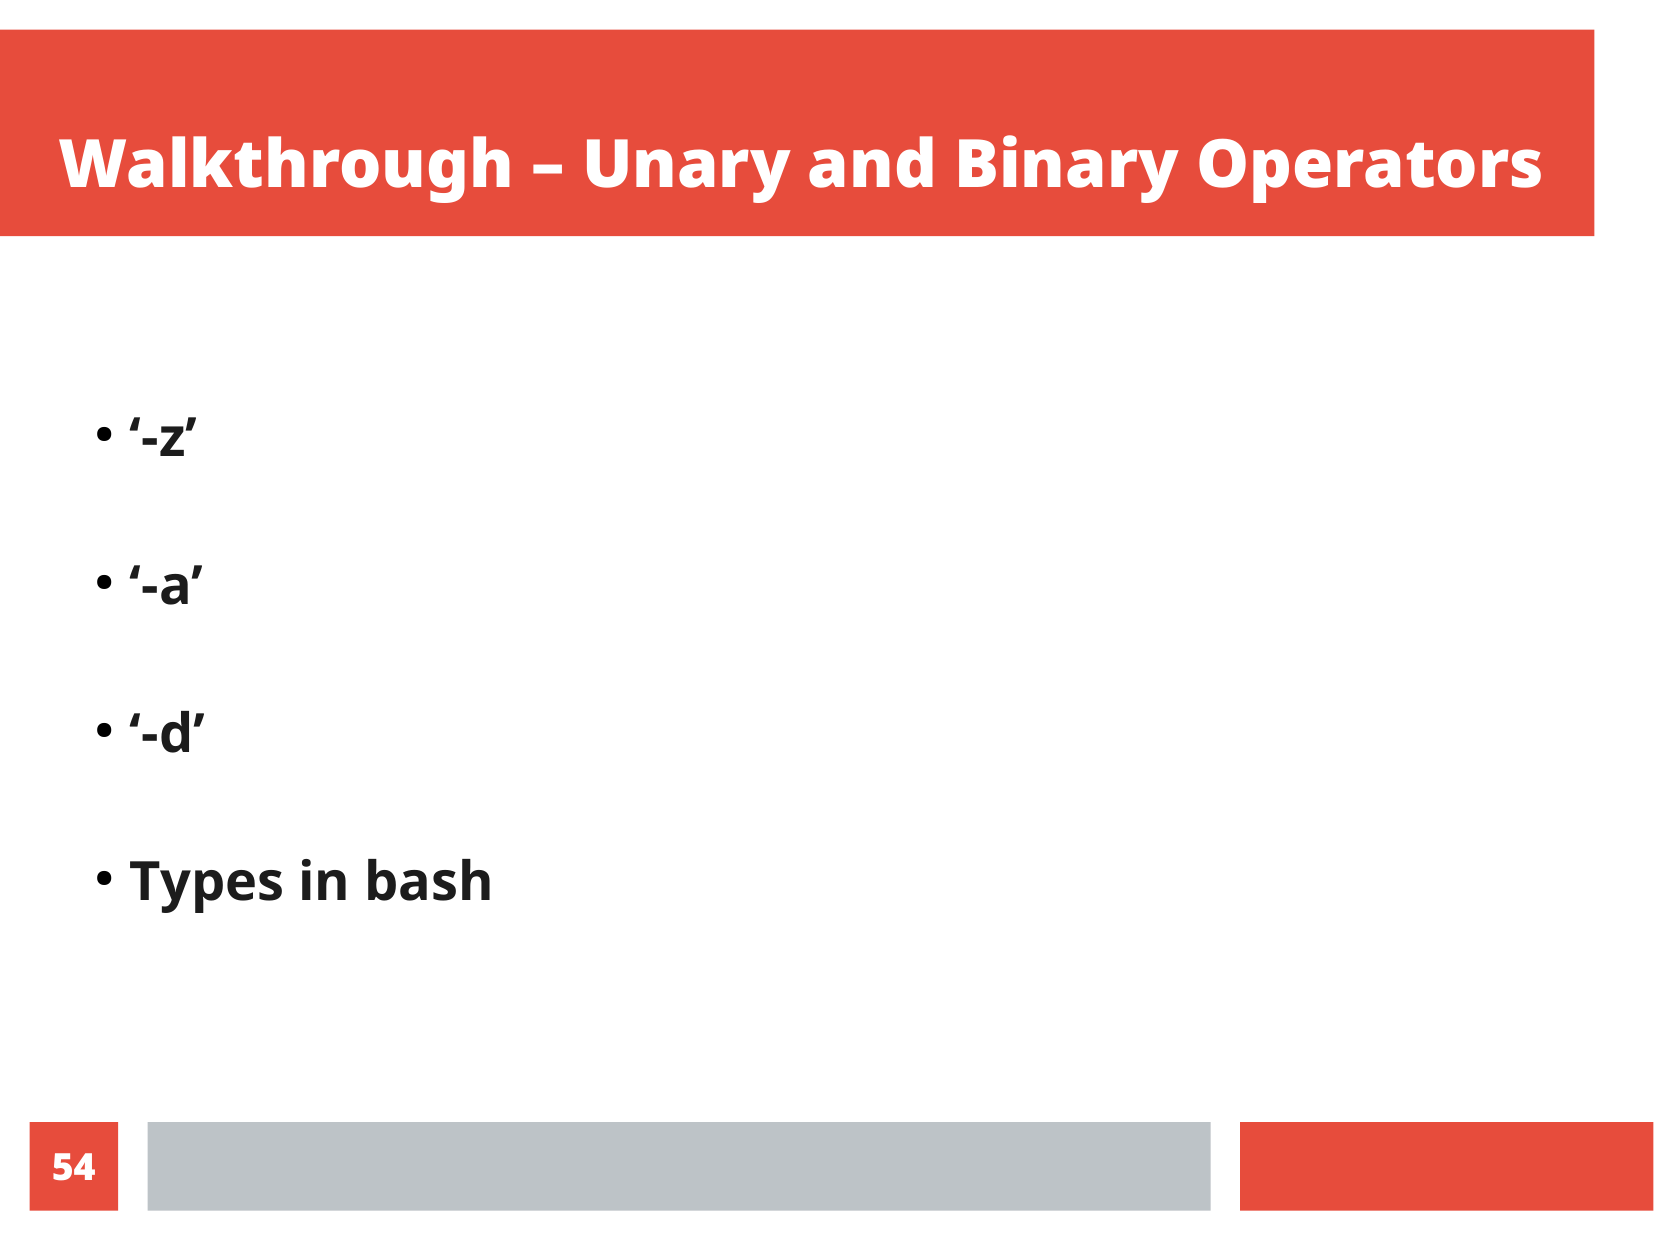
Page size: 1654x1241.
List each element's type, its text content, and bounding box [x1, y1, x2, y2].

title Walkthrough – Unary and Binary Operators [59, 59, 1595, 207]
subtitle ‘-z’ ‘-a’ ‘-d’ Types in bash [59, 324, 1565, 1093]
